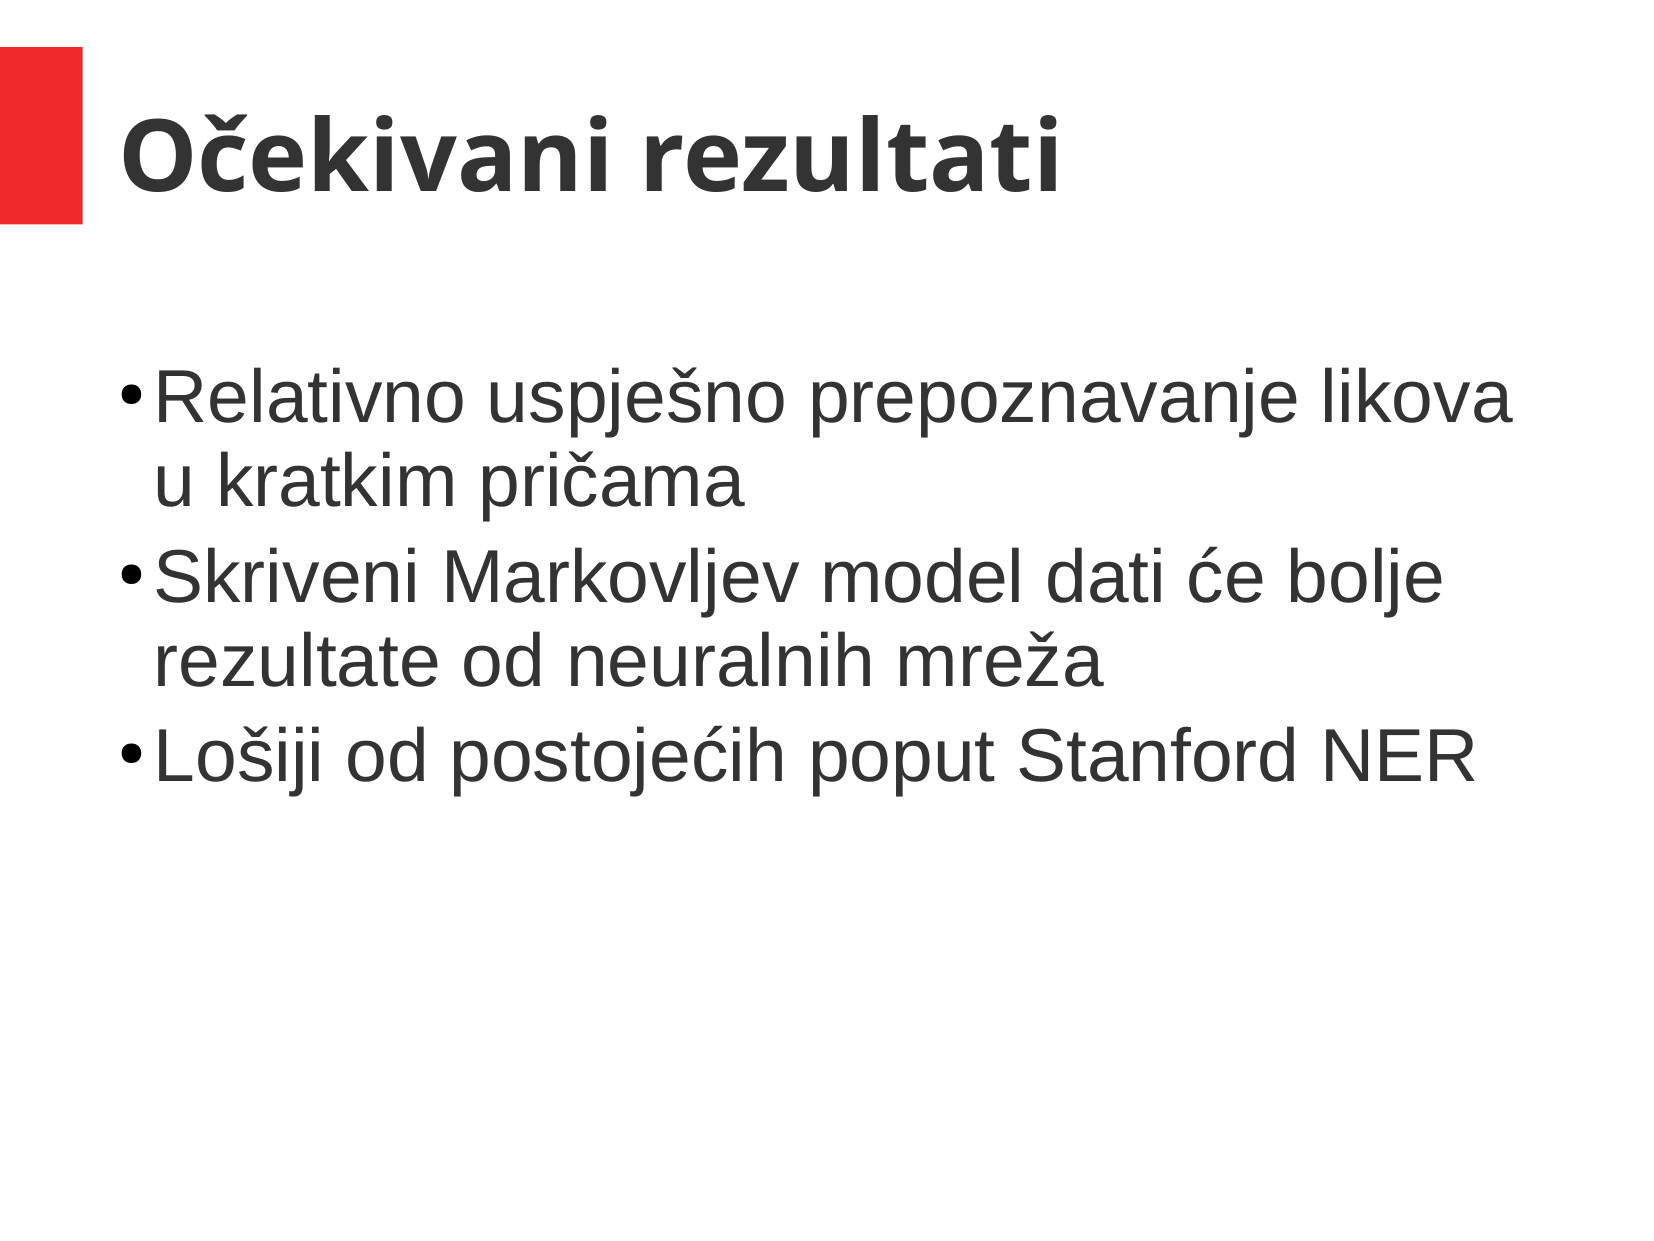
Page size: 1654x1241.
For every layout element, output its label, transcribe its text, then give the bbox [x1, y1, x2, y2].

subtitle Relativno uspješno prepoznavanje likova u kratkim pričama Skriveni Markovljev model dati će bolje rezultate od neuralnih mreža Lošiji od postojećih poput Stanford NER [118, 354, 1536, 1074]
title Očekivani rezultati [118, 49, 1571, 257]
